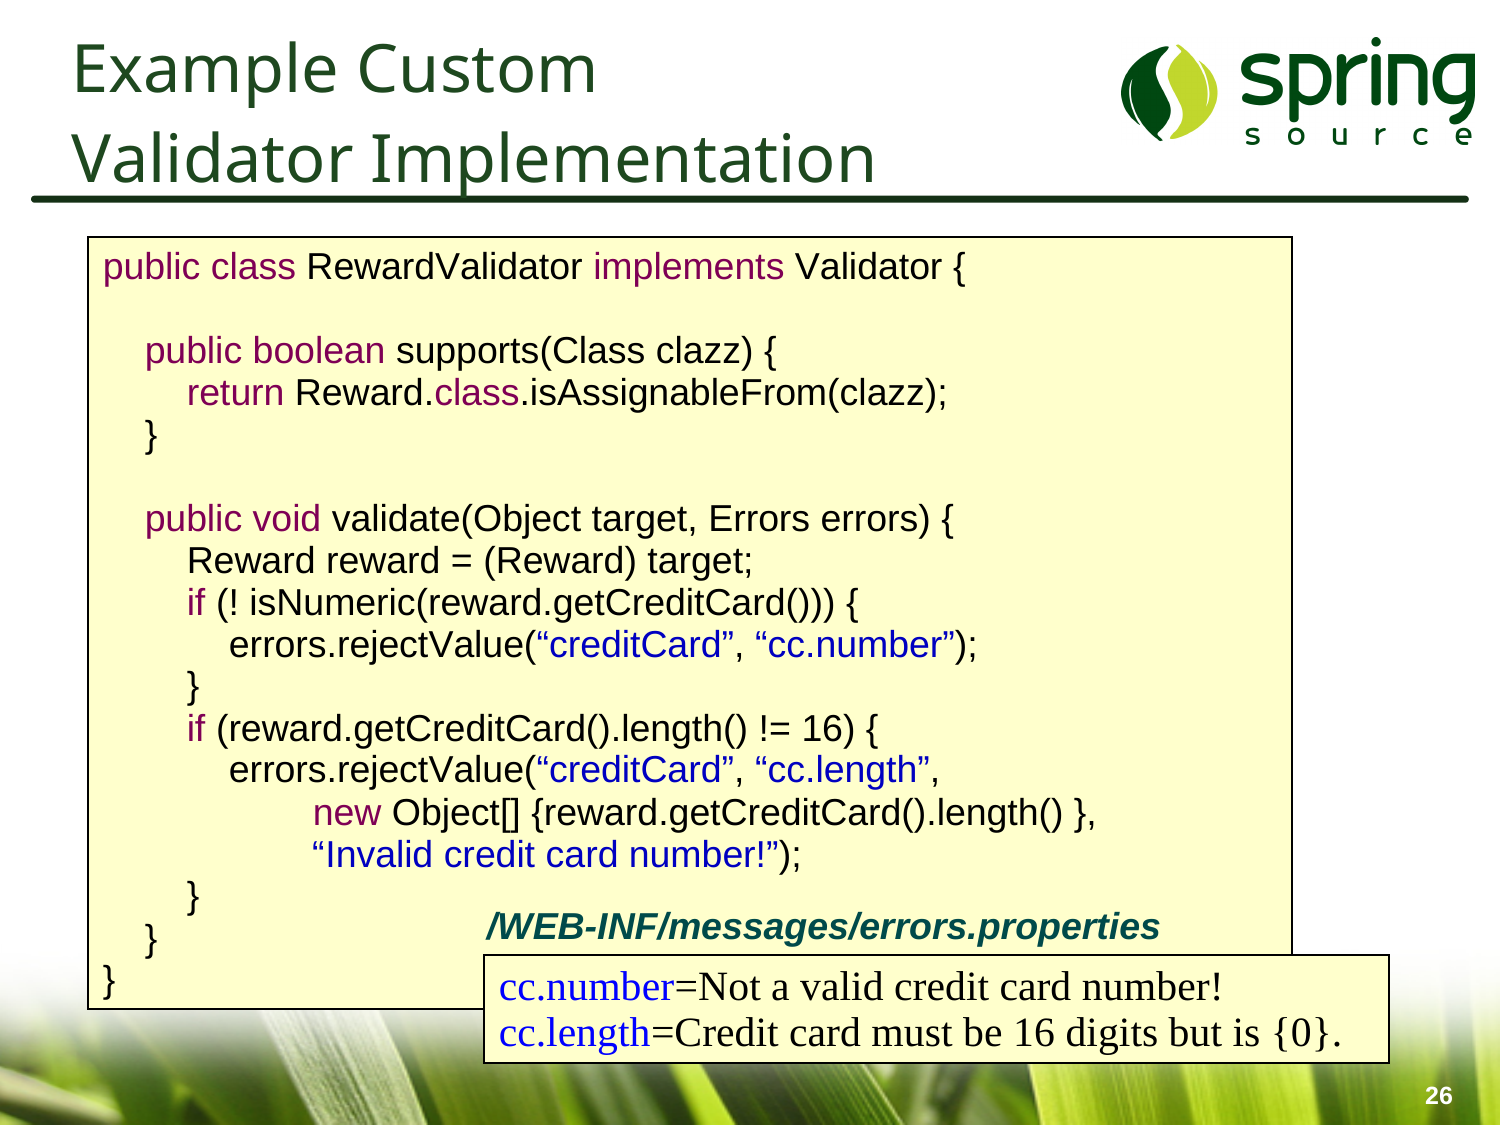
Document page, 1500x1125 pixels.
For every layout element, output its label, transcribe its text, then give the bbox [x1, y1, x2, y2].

text_box /WEB-INF/messages/errors.properties [472, 897, 1222, 955]
picture [1121, 37, 1475, 145]
picture [0, 944, 1500, 1125]
title Example Custom Validator Implementation [56, 13, 1089, 191]
text_box public class RewardValidator implements Validator { public boolean supports(Class clazz) { return Reward.class.isAssignableFrom(clazz); } public void validate(Object target, Errors errors) { Reward reward = (Reward) target; if (! isNumeric(reward.getCreditCard())) { errors.rejectValue(“creditCard”, “cc.number”); } if (reward.getCreditCard().length() != 16) { errors.rejectValue(“creditCard”, “cc.length”, new Object[] {reward.getCreditCard().length() }, “Invalid credit card number!”); } } } [88, 237, 1293, 1009]
text_box cc.number=Not a valid credit card number! cc.length=Credit card must be 16 digits but is {0}. [484, 955, 1390, 1064]
